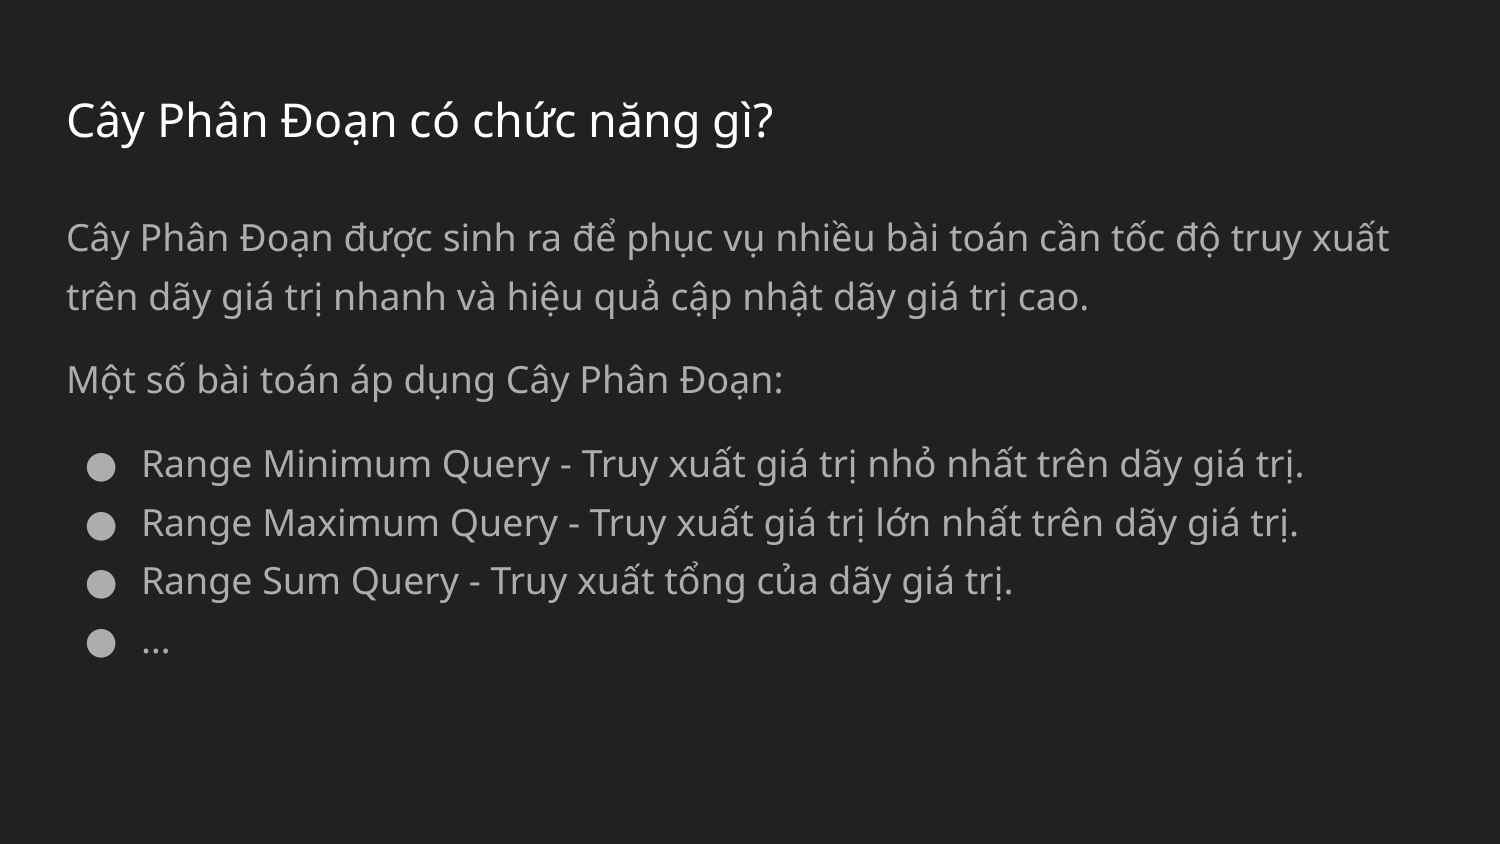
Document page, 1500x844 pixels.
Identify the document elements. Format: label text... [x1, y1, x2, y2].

list Cây Phân Đoạn được sinh ra để phục vụ nhiều bài toán cần tốc độ truy xuất trên dãy giá trị nhanh và hiệu quả cập nhật dãy giá trị cao. Một số bài toán áp dụng Cây Phân Đoạn: Range Minimum Query - Truy xuất giá trị nhỏ nhất trên dãy giá trị. Range Maximum Query - Truy xuất giá trị lớn nhất trên dãy giá trị. Range Sum Query - Truy xuất tổng của dãy giá trị. … [51, 189, 1449, 750]
title Cây Phân Đoạn có chức năng gì? [51, 72, 1449, 167]
